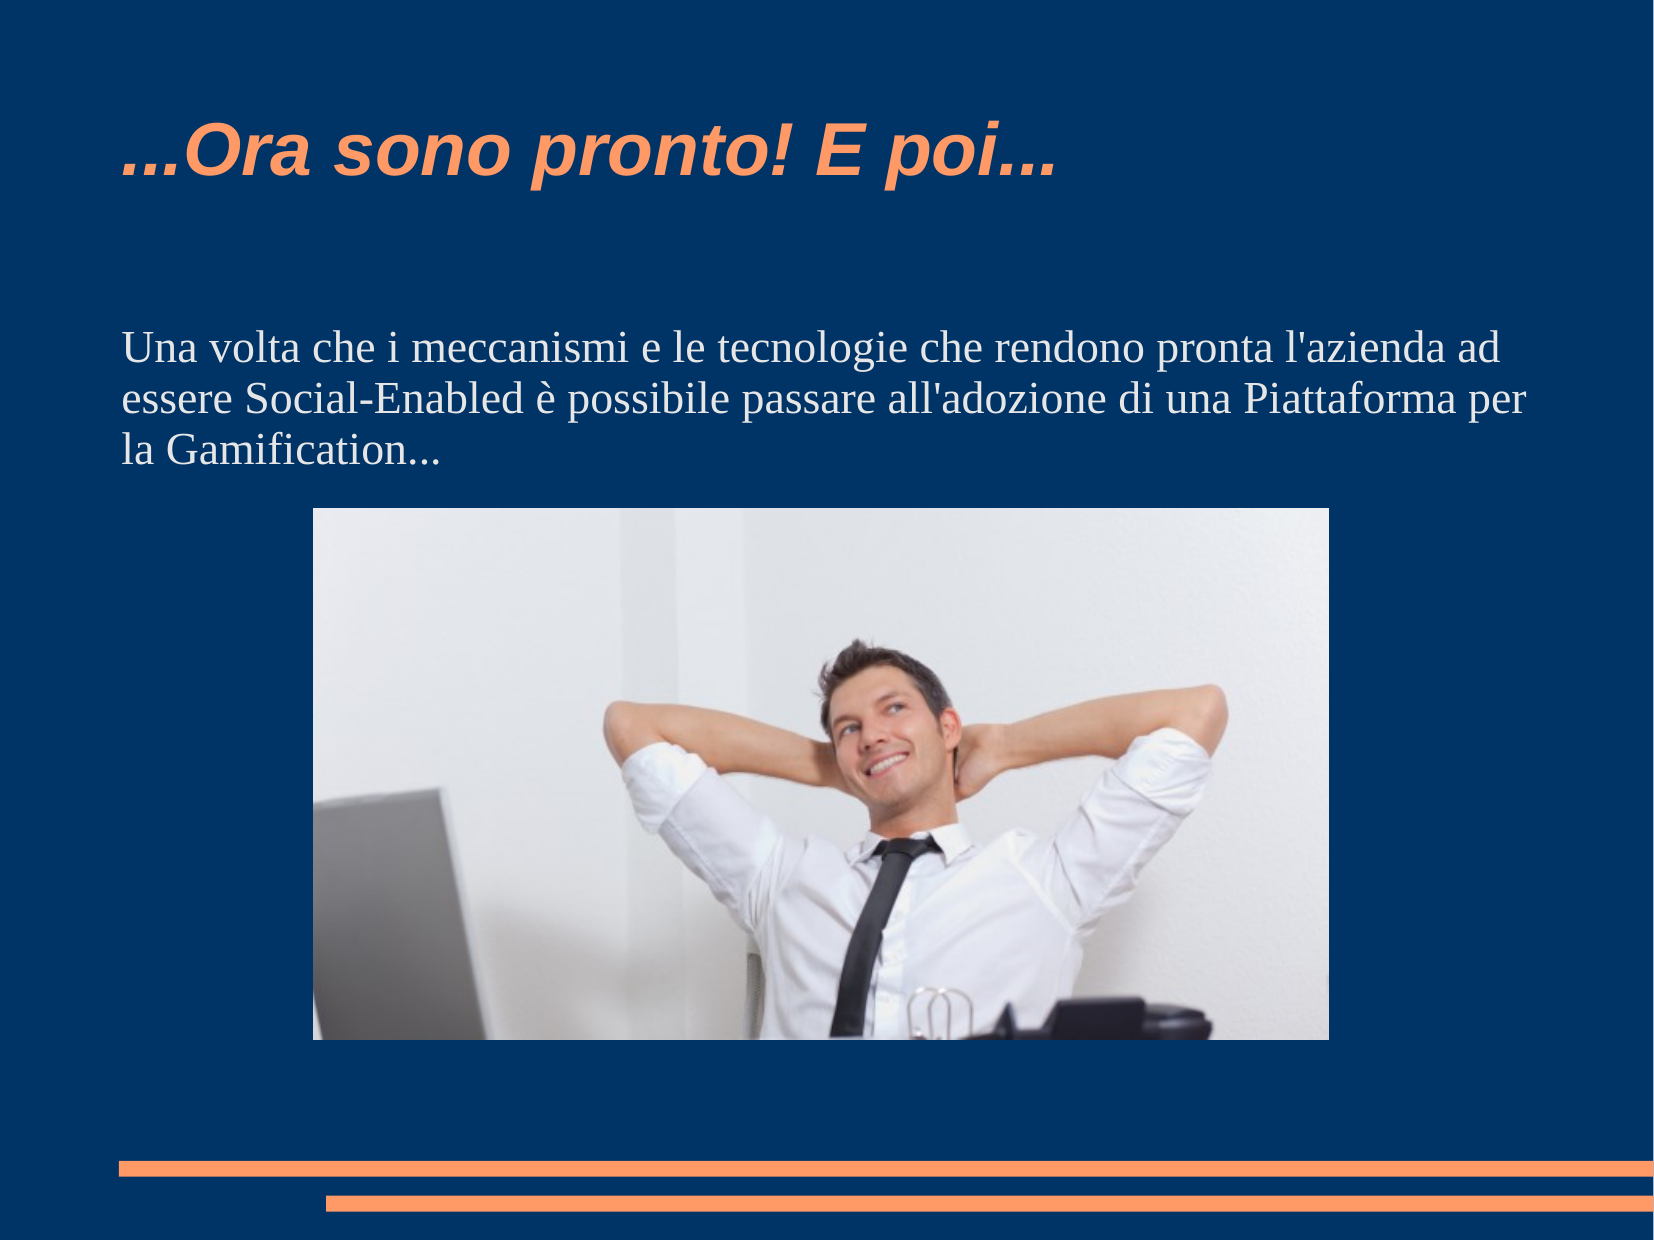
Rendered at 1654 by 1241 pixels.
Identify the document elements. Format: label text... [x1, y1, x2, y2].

list Una volta che i meccanismi e le tecnologie che rendono pronta l'azienda ad essere Social-Enabled è possibile passare all'adozione di una Piattaforma per la Gamification... [121, 322, 1561, 1132]
picture [313, 508, 1329, 1040]
title ...Ora sono pronto! E poi... [121, 46, 1534, 254]
